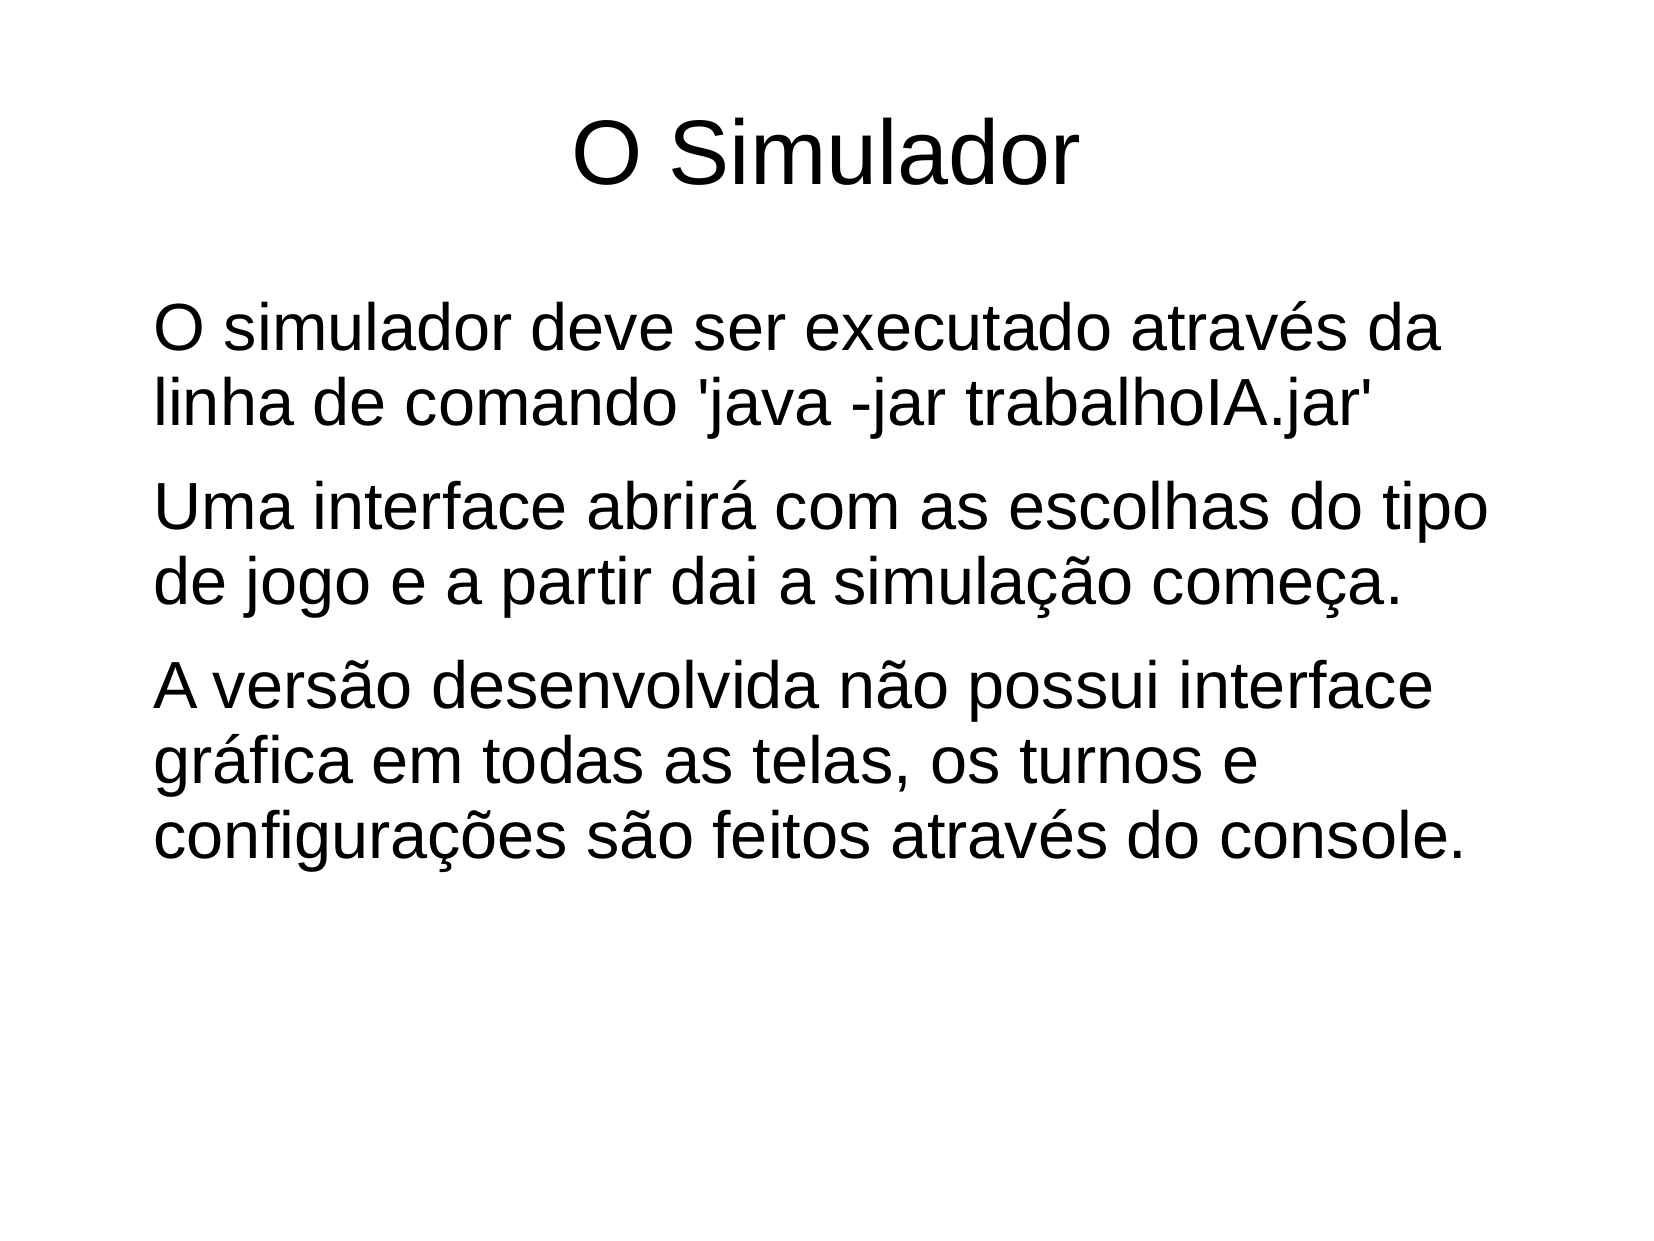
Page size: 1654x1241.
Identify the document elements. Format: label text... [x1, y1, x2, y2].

title O Simulador [82, 49, 1571, 257]
list O simulador deve ser executado através da linha de comando 'java -jar trabalhoIA.jar' Uma interface abrirá com as escolhas do tipo de jogo e a partir dai a simulação começa. A versão desenvolvida não possui interface gráfica em todas as telas, os turnos e configurações são feitos através do console. [82, 290, 1571, 1010]
